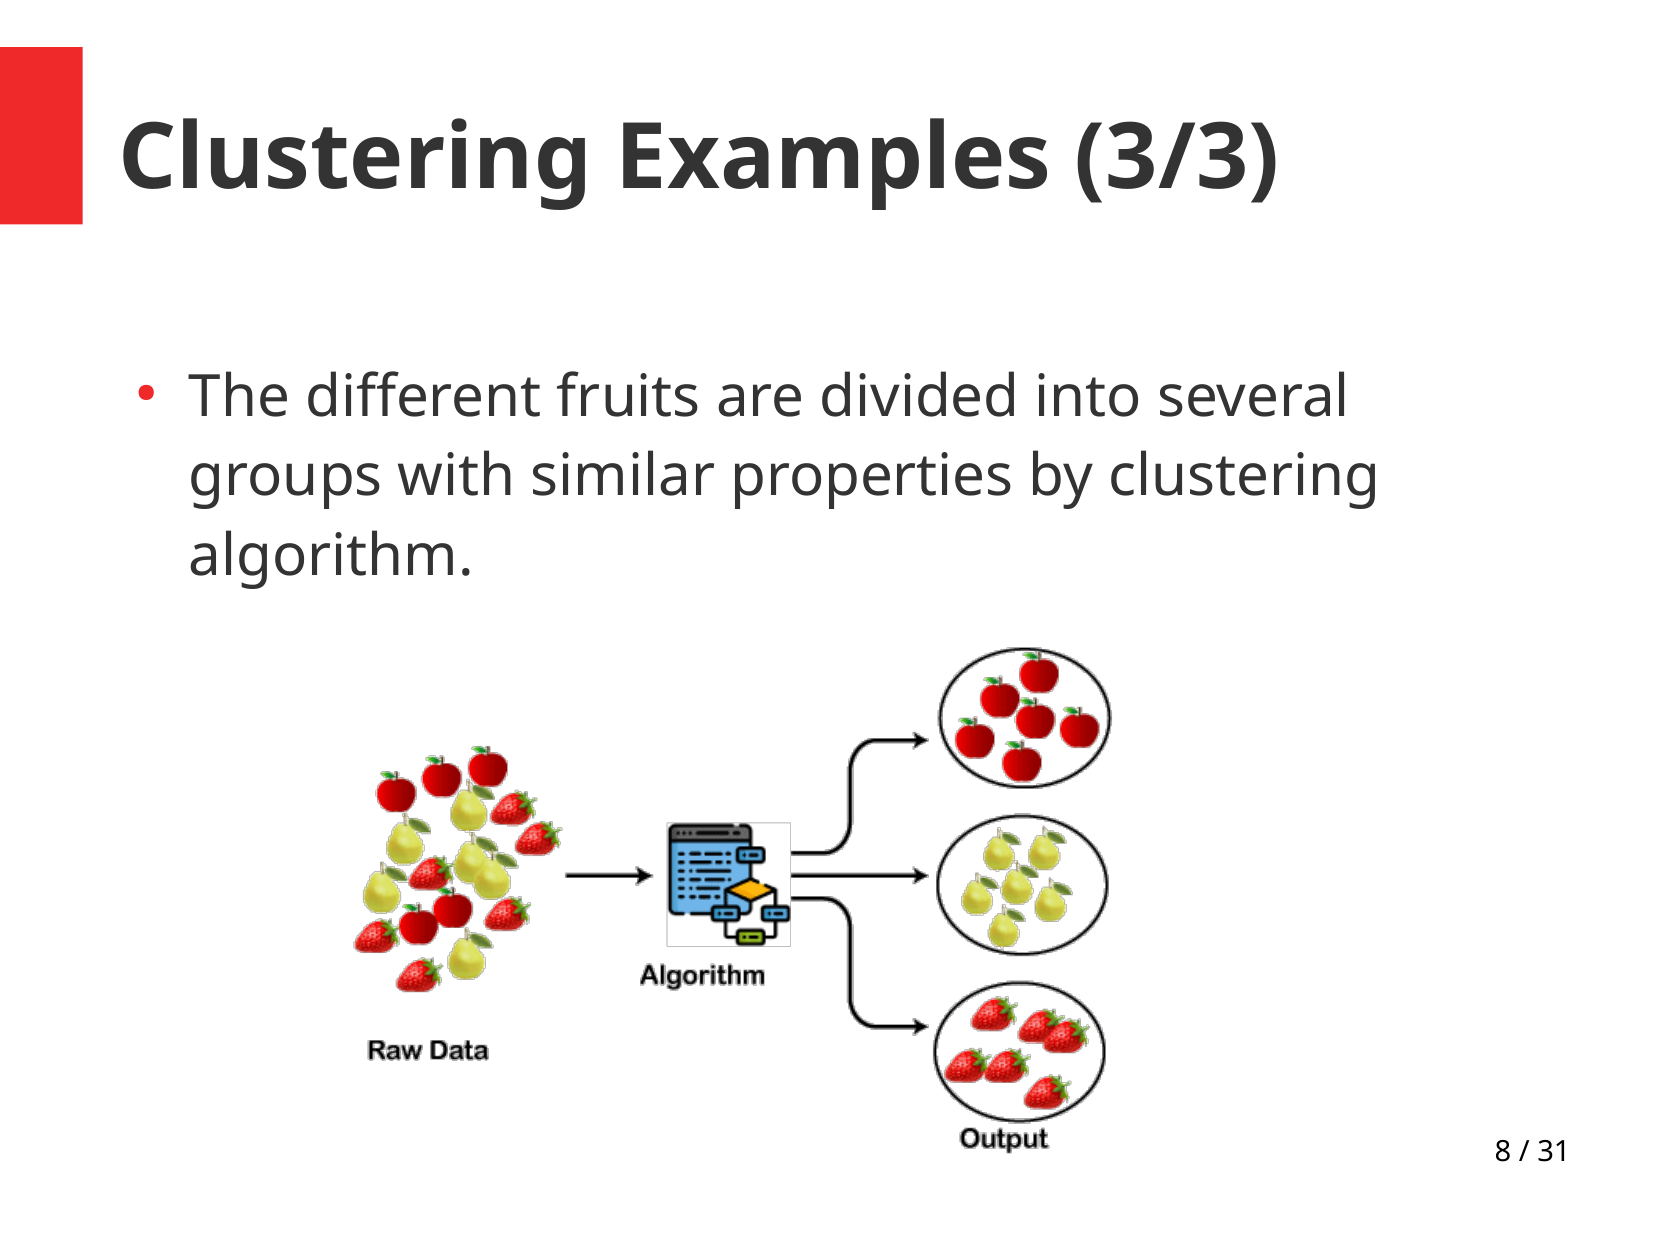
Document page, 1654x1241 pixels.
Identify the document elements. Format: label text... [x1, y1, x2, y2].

picture [340, 637, 1123, 1158]
list The different fruits are divided into several groups with similar properties by clustering algorithm. [118, 354, 1536, 1229]
title Clustering Examples (3/3) [118, 49, 1571, 257]
